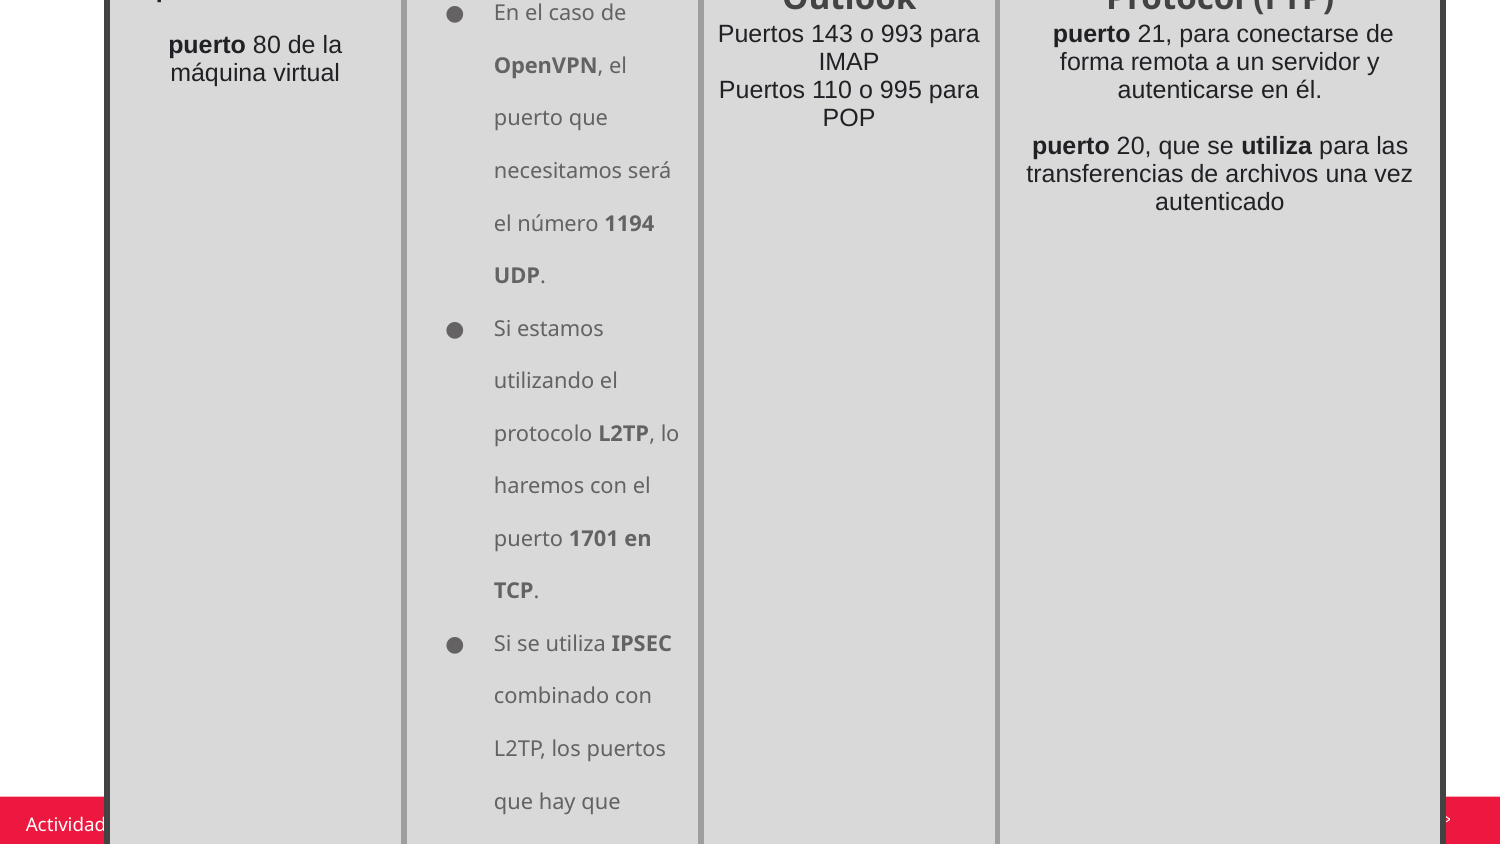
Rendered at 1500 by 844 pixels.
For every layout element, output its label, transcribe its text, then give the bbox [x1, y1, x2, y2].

table_cell VirtualBox puerto local 8080 puerto 80 de la máquina virtual [110, 0, 401, 844]
table_cell File Transfer Protocol (FTP) puerto 21, para conectarse de forma remota a un servidor y autenticarse en él. puerto 20, que se utiliza para las transferencias de archivos una vez autenticado [1000, 0, 1440, 844]
picture [1446, 808, 1450, 839]
table_cell Microsoft Outlook Puertos 143 o 993 para IMAP Puertos 110 o 995 para POP [704, 0, 995, 844]
table_cell VPN En el caso de OpenVPN, el puerto que necesitamos será el número 1194 UDP. Si estamos utilizando el protocolo L2TP, lo haremos con el puerto 1701 en TCP. Si se utiliza IPSEC combinado con L2TP, los puertos que hay que habilitar son el 500 y el 4500 en UDP. 1723 en TCP. [407, 0, 698, 844]
